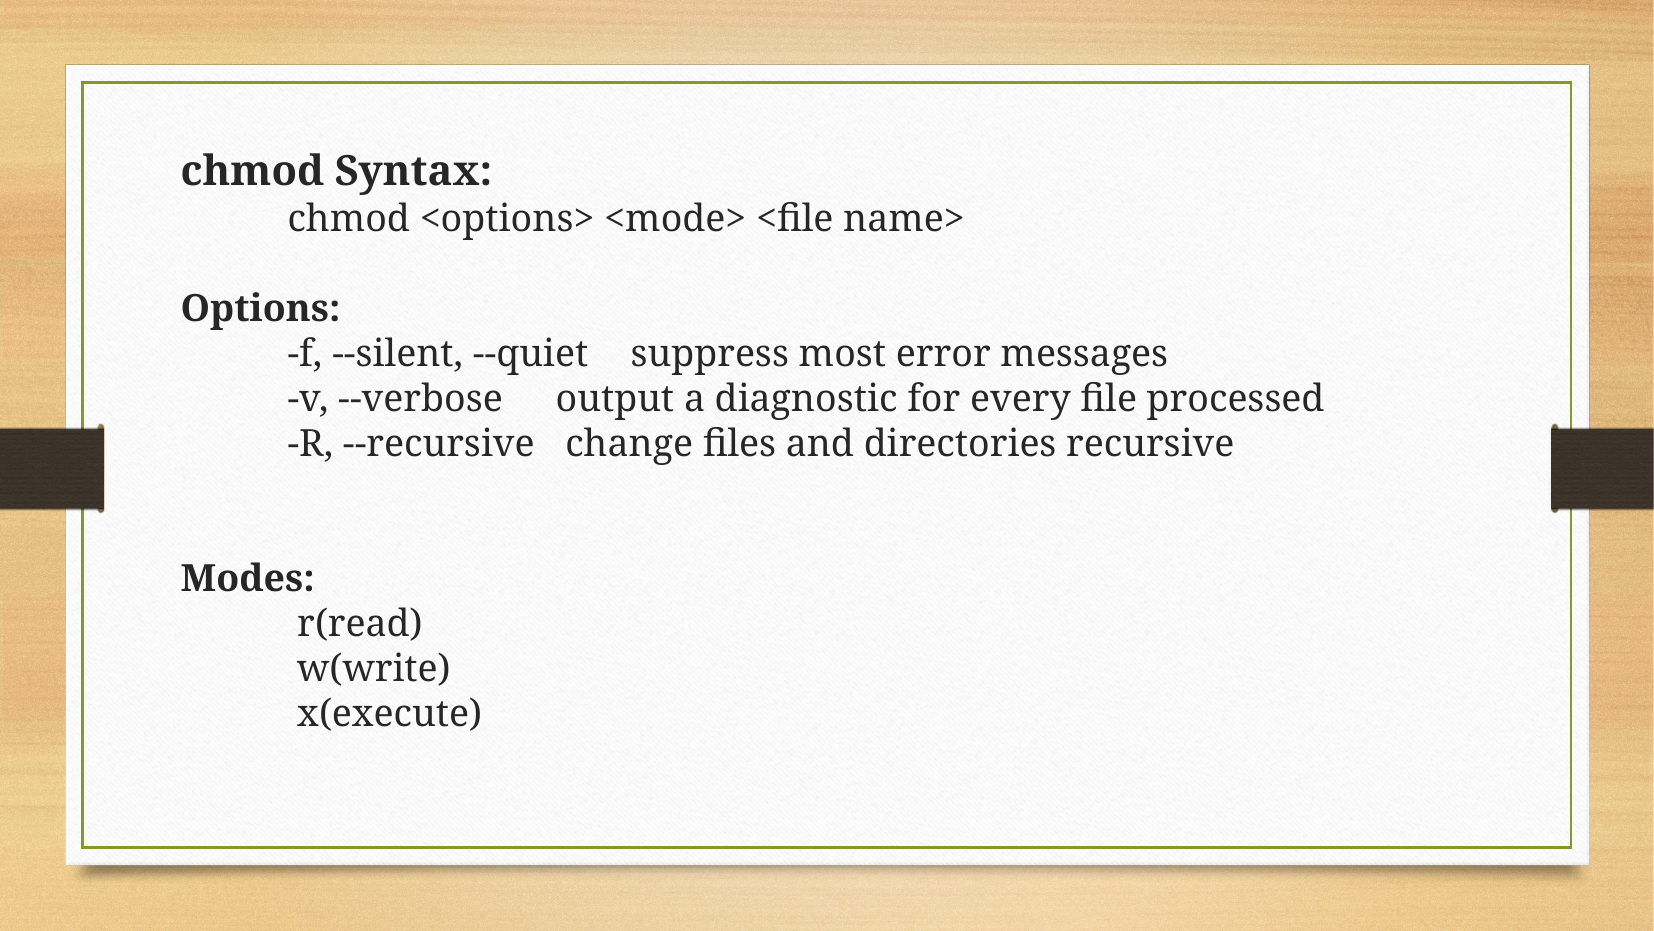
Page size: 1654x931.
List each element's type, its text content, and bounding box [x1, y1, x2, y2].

title chmod Syntax: chmod <options> <mode> <file name> Options: -f, --silent, --quiet suppress most error messages -v, --verbose output a diagnostic for every file processed -R, --recursive change files and directories recursive Modes: r(read) w(write) x(execute) [165, 132, 1654, 790]
